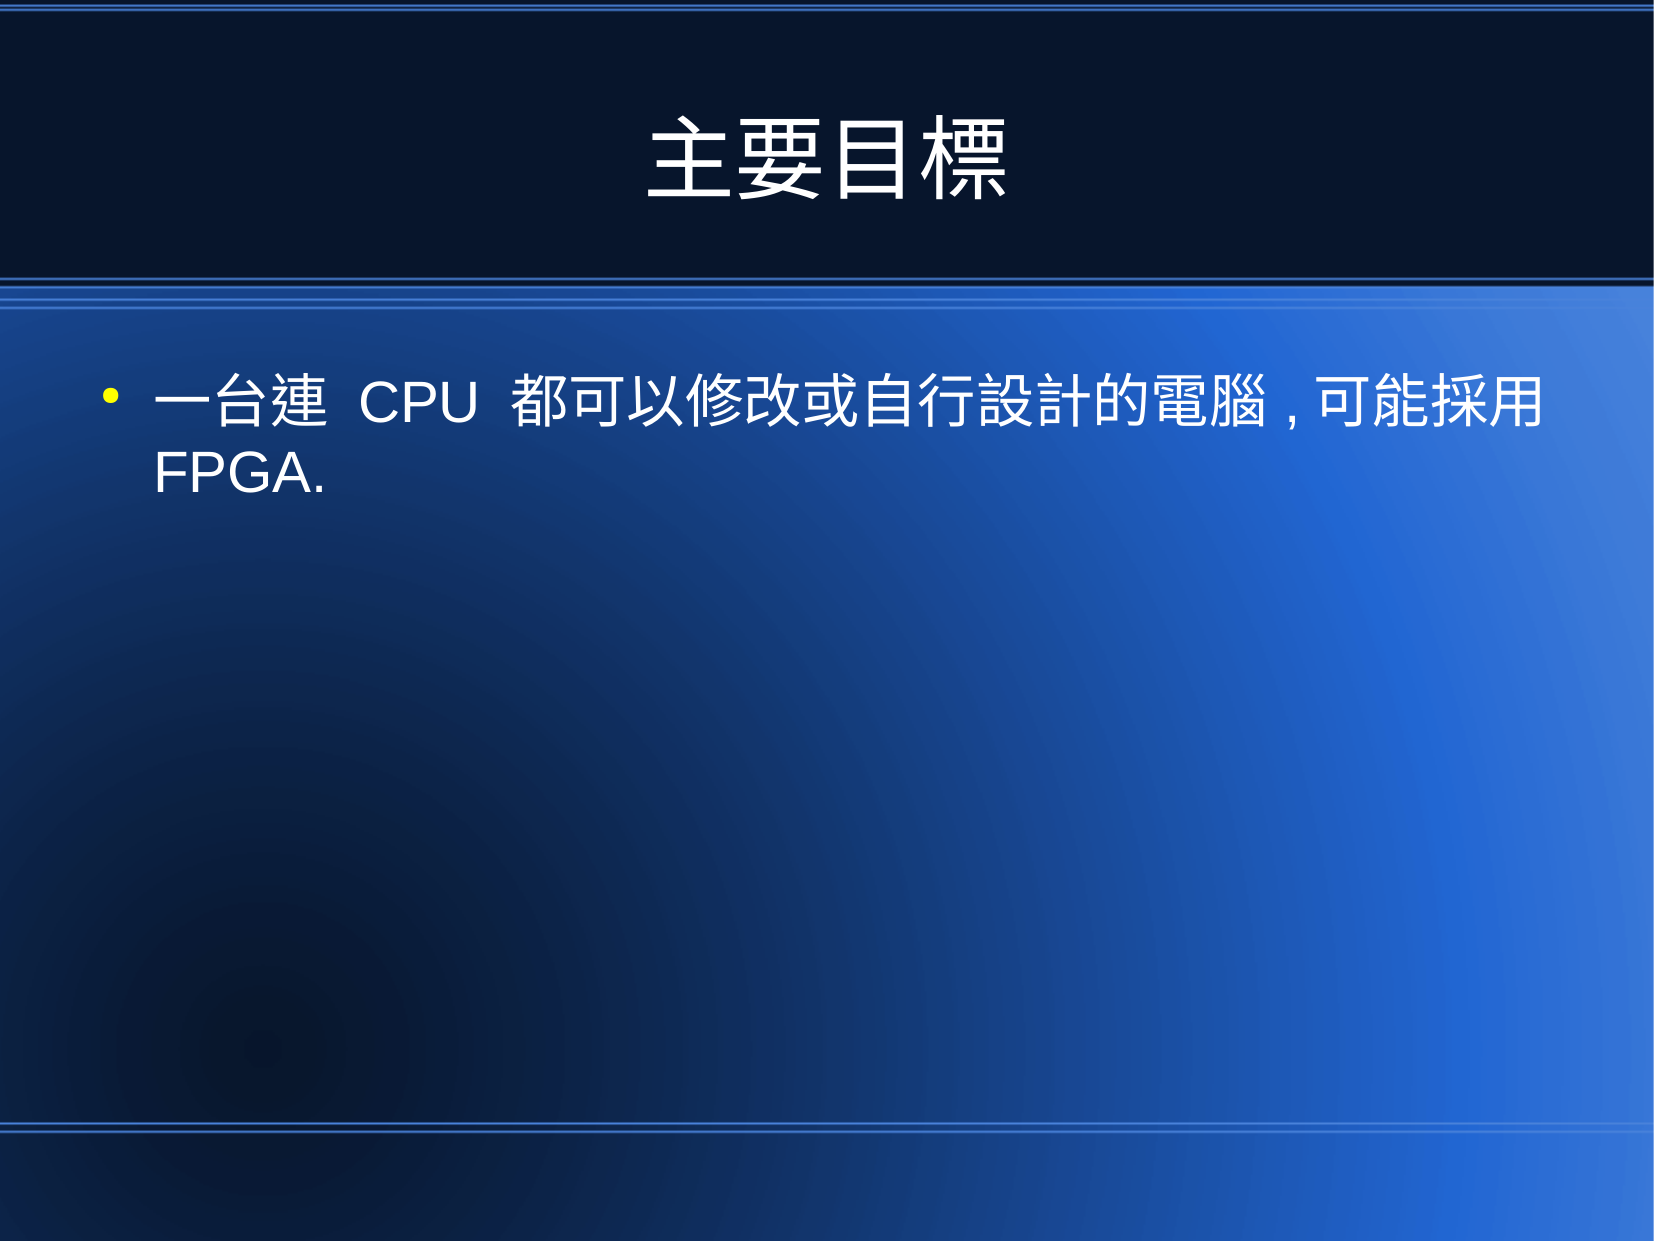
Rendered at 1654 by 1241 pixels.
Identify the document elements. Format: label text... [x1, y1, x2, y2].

picture [0, 0, 1654, 1241]
title 主要目標 [82, 49, 1571, 257]
list 一台連 CPU 都可以修改或自行設計的電腦,可能採用 FPGA. [82, 355, 1571, 1075]
